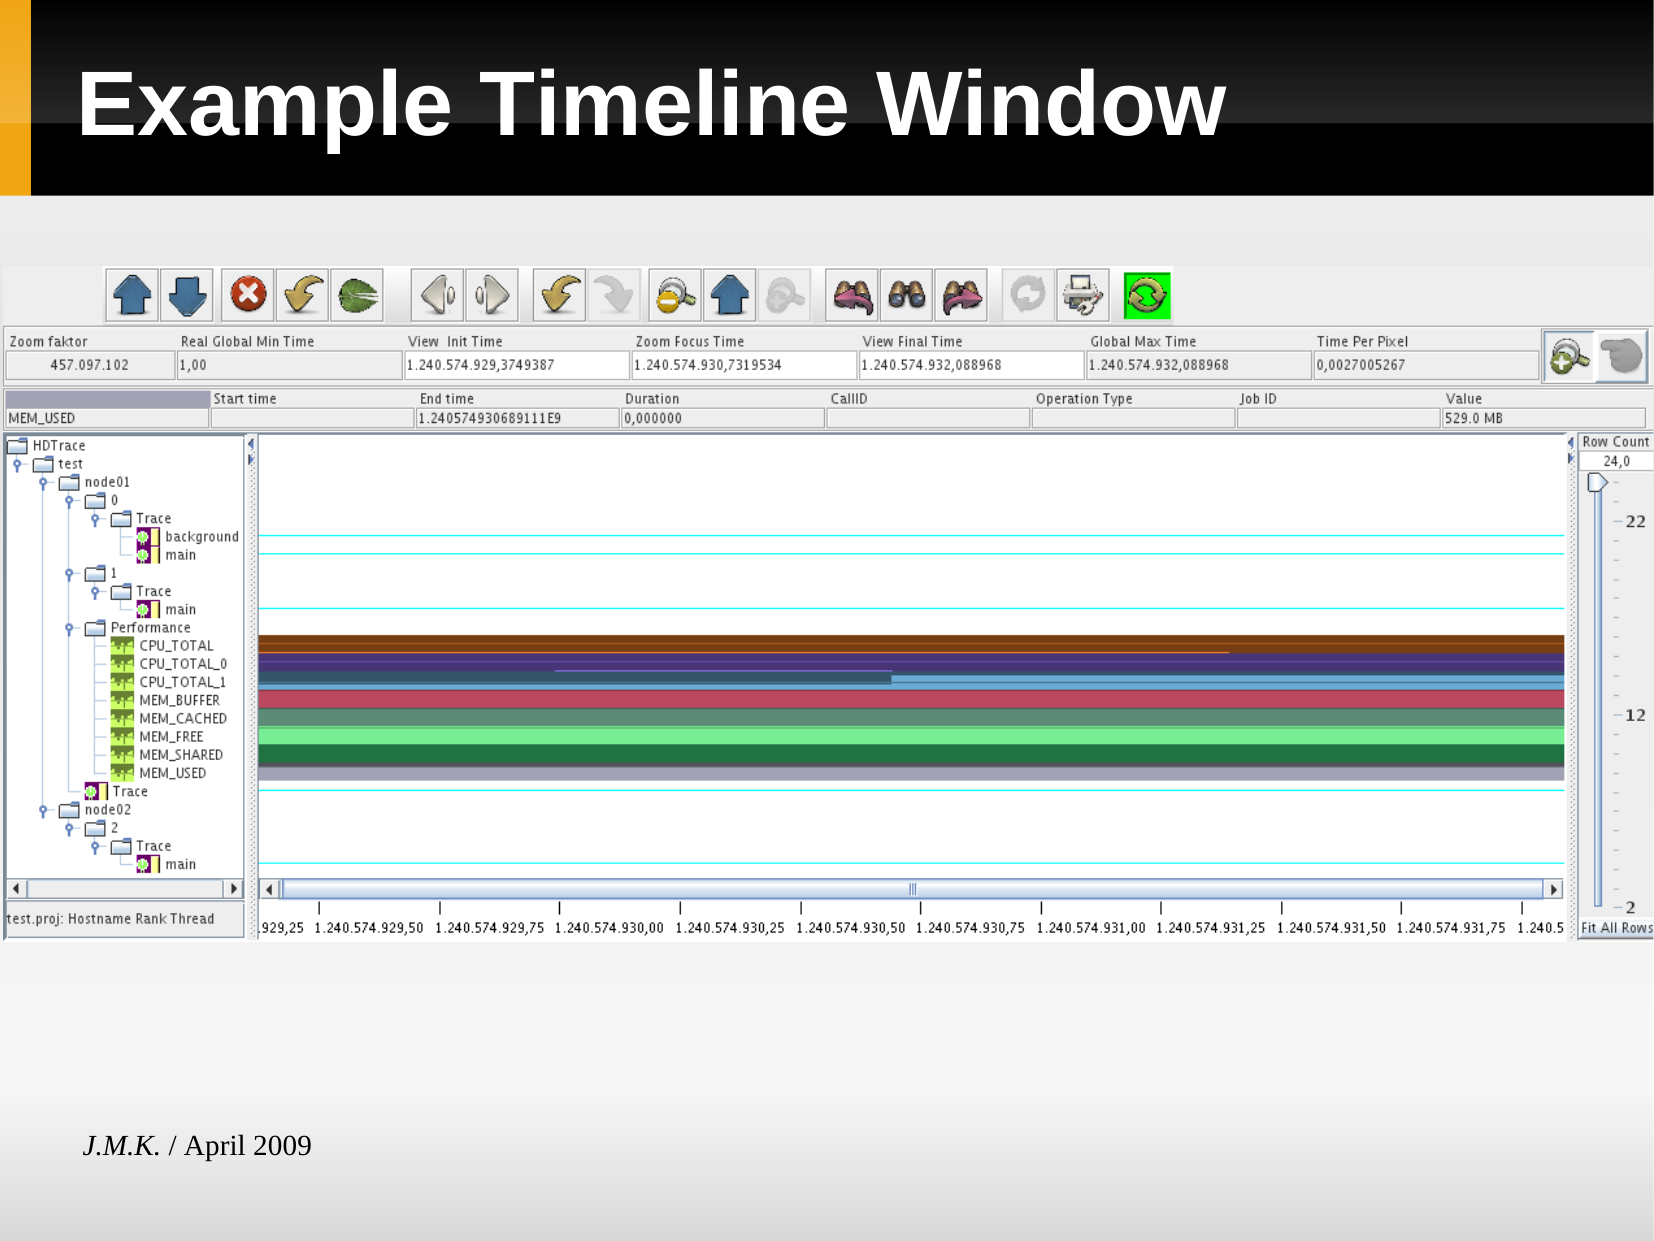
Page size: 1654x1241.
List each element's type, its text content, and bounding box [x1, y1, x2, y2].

picture [0, 0, 1654, 1241]
title Example Timeline Window [76, 7, 1565, 200]
